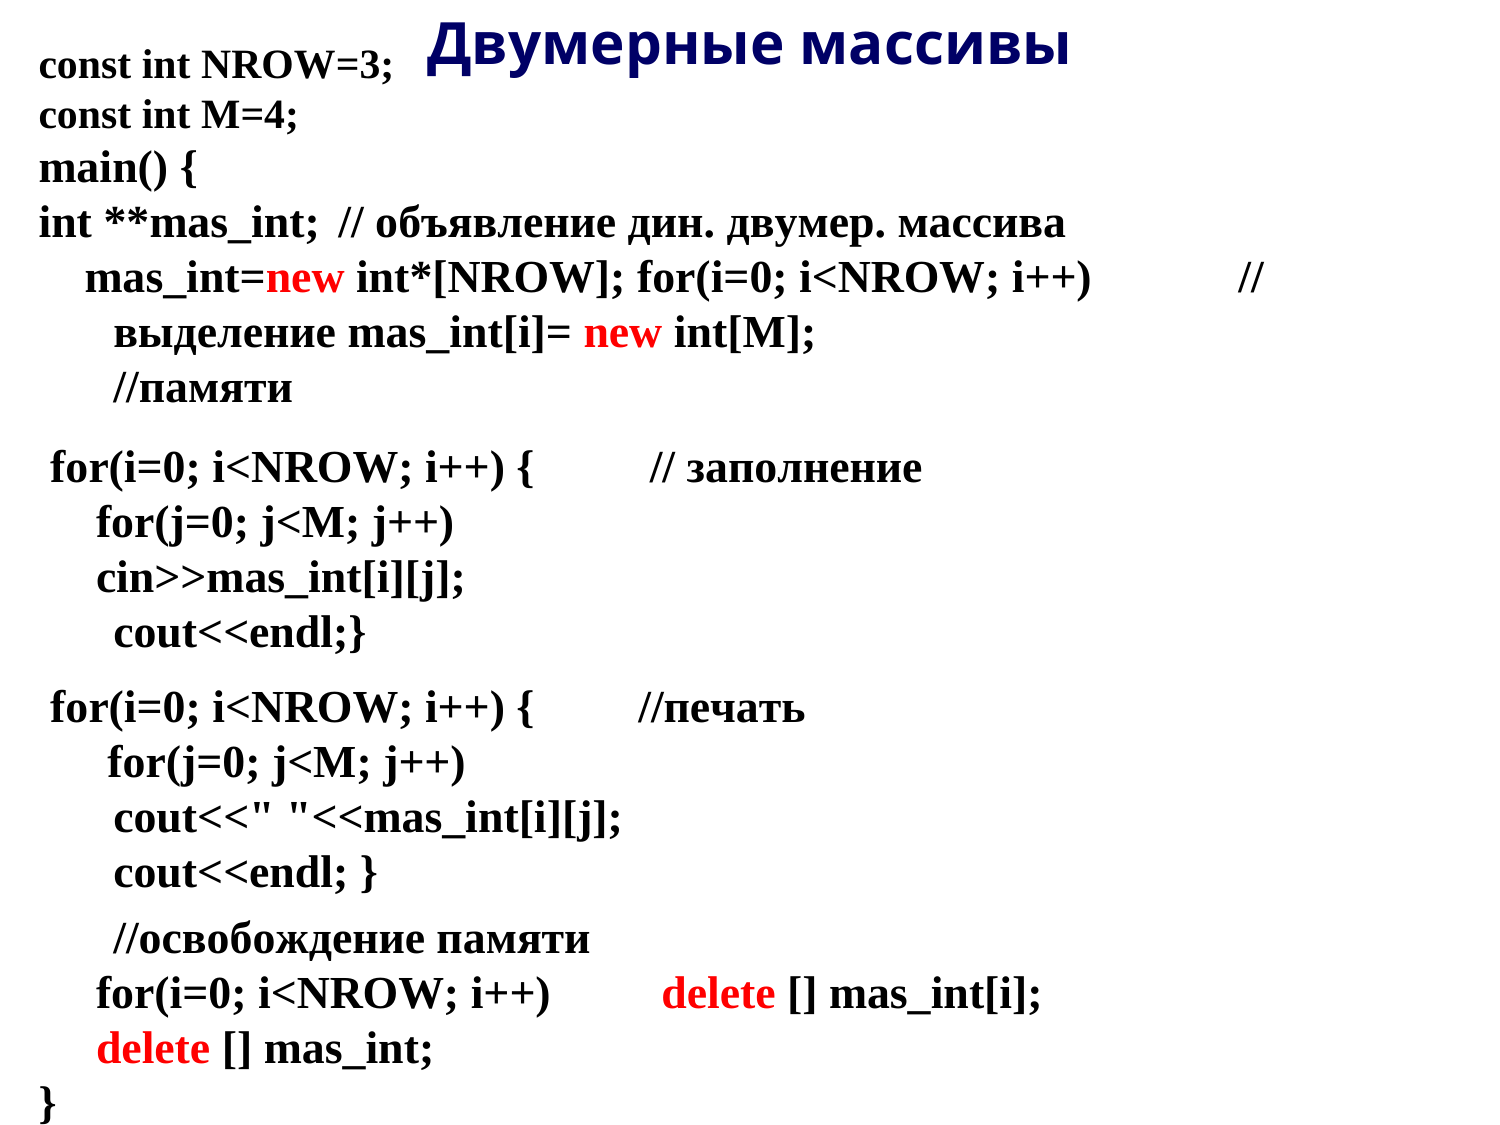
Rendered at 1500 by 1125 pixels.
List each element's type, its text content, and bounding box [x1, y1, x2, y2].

text_box const int NROW=3; const int M=4; main() { int **mas_int; // объявление дин. двумер. массива mas_int=new int*[NROW]; for(i=0; i<NROW; i++) // выделение mas_int[i]= new int[M]; //памяти for(i=0; i<NROW; i++) { // заполнение for(j=0; j<M; j++) cin>>mas_int[i][j]; cout<<endl;} for(i=0; i<NROW; i++) { //печать for(j=0; j<M; j++) cout<<" "<<mas_int[i][j]; cout<<endl; } //освобождение памяти for(i=0; i<NROW; i++) delete [] mas_int[i]; delete [] mas_int; } [23, 9, 1476, 1125]
text_box Двумерные массивы [0, 0, 1500, 83]
